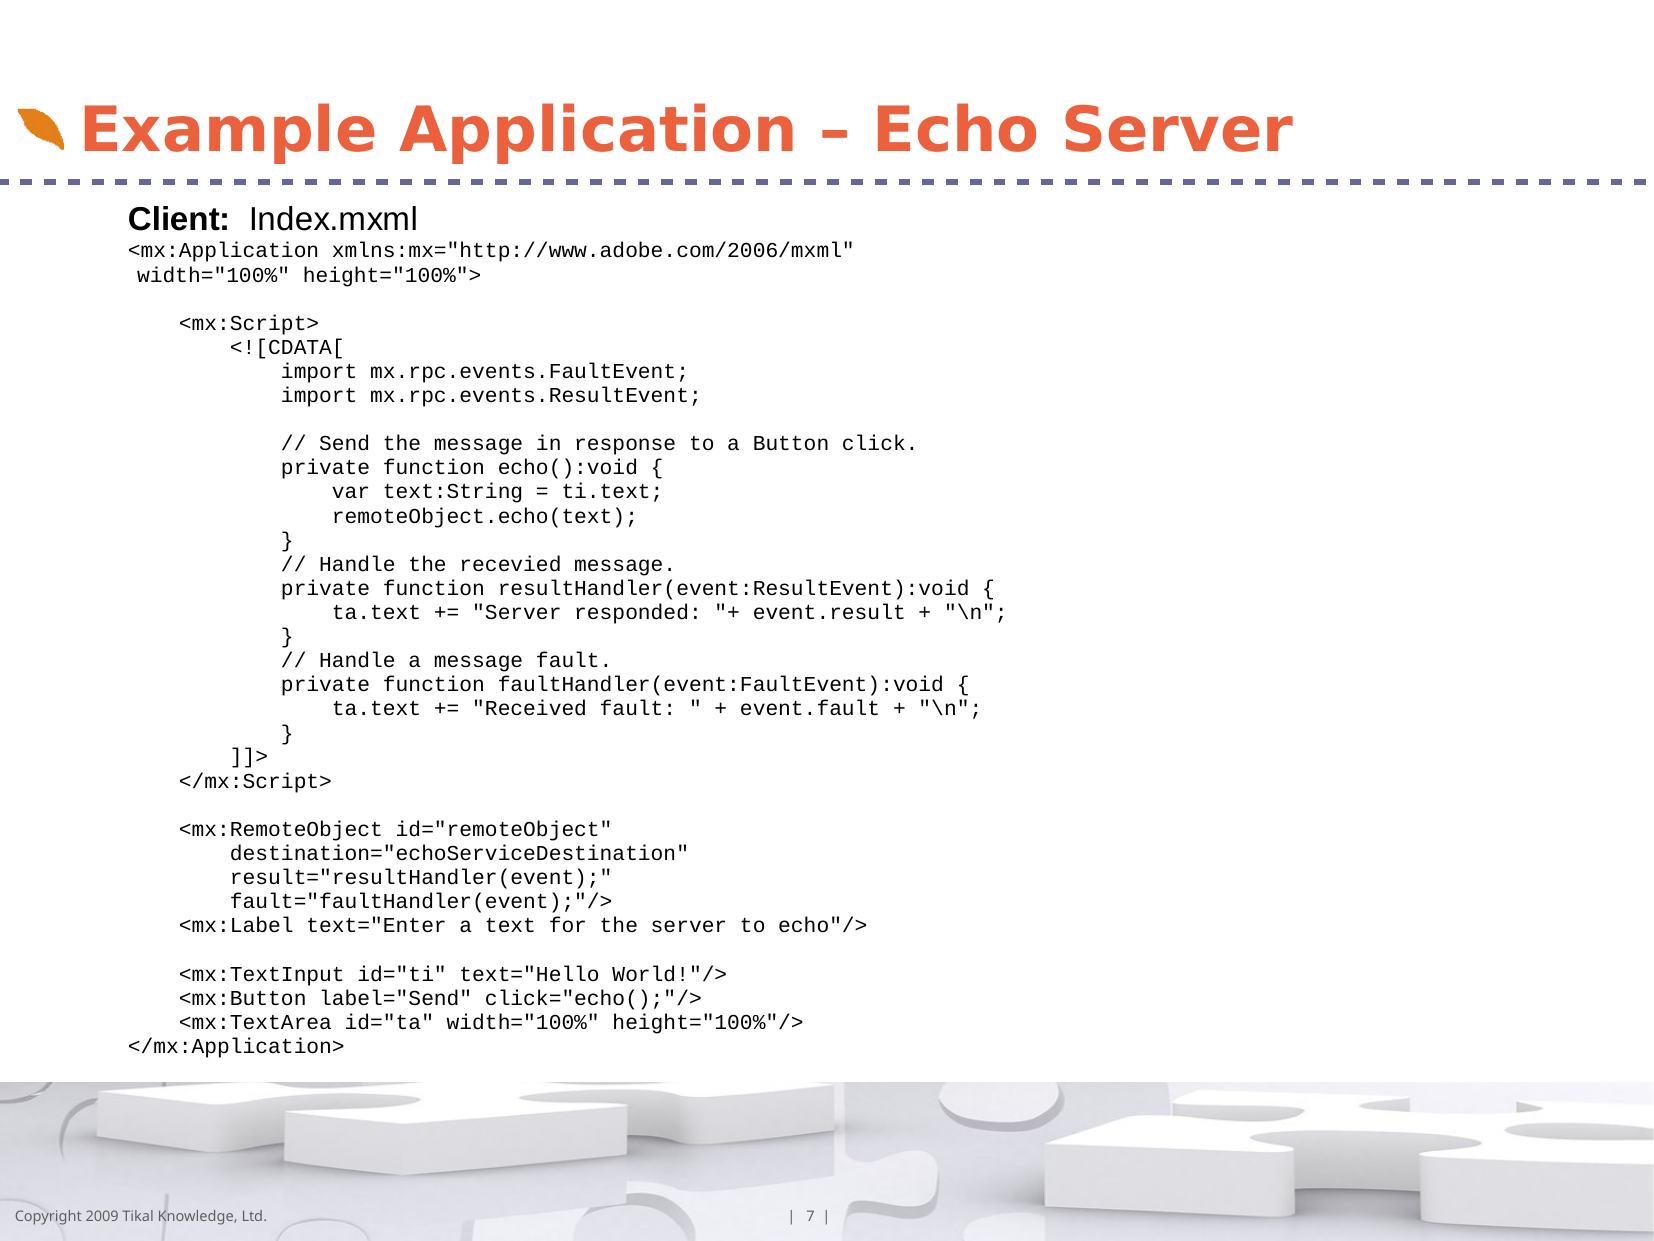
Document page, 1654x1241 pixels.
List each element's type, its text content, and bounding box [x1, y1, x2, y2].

chart [85, 199, 1433, 1063]
picture [0, 1082, 1654, 1241]
title Example Application – Echo Server [79, 84, 1430, 176]
picture [5, 98, 79, 159]
